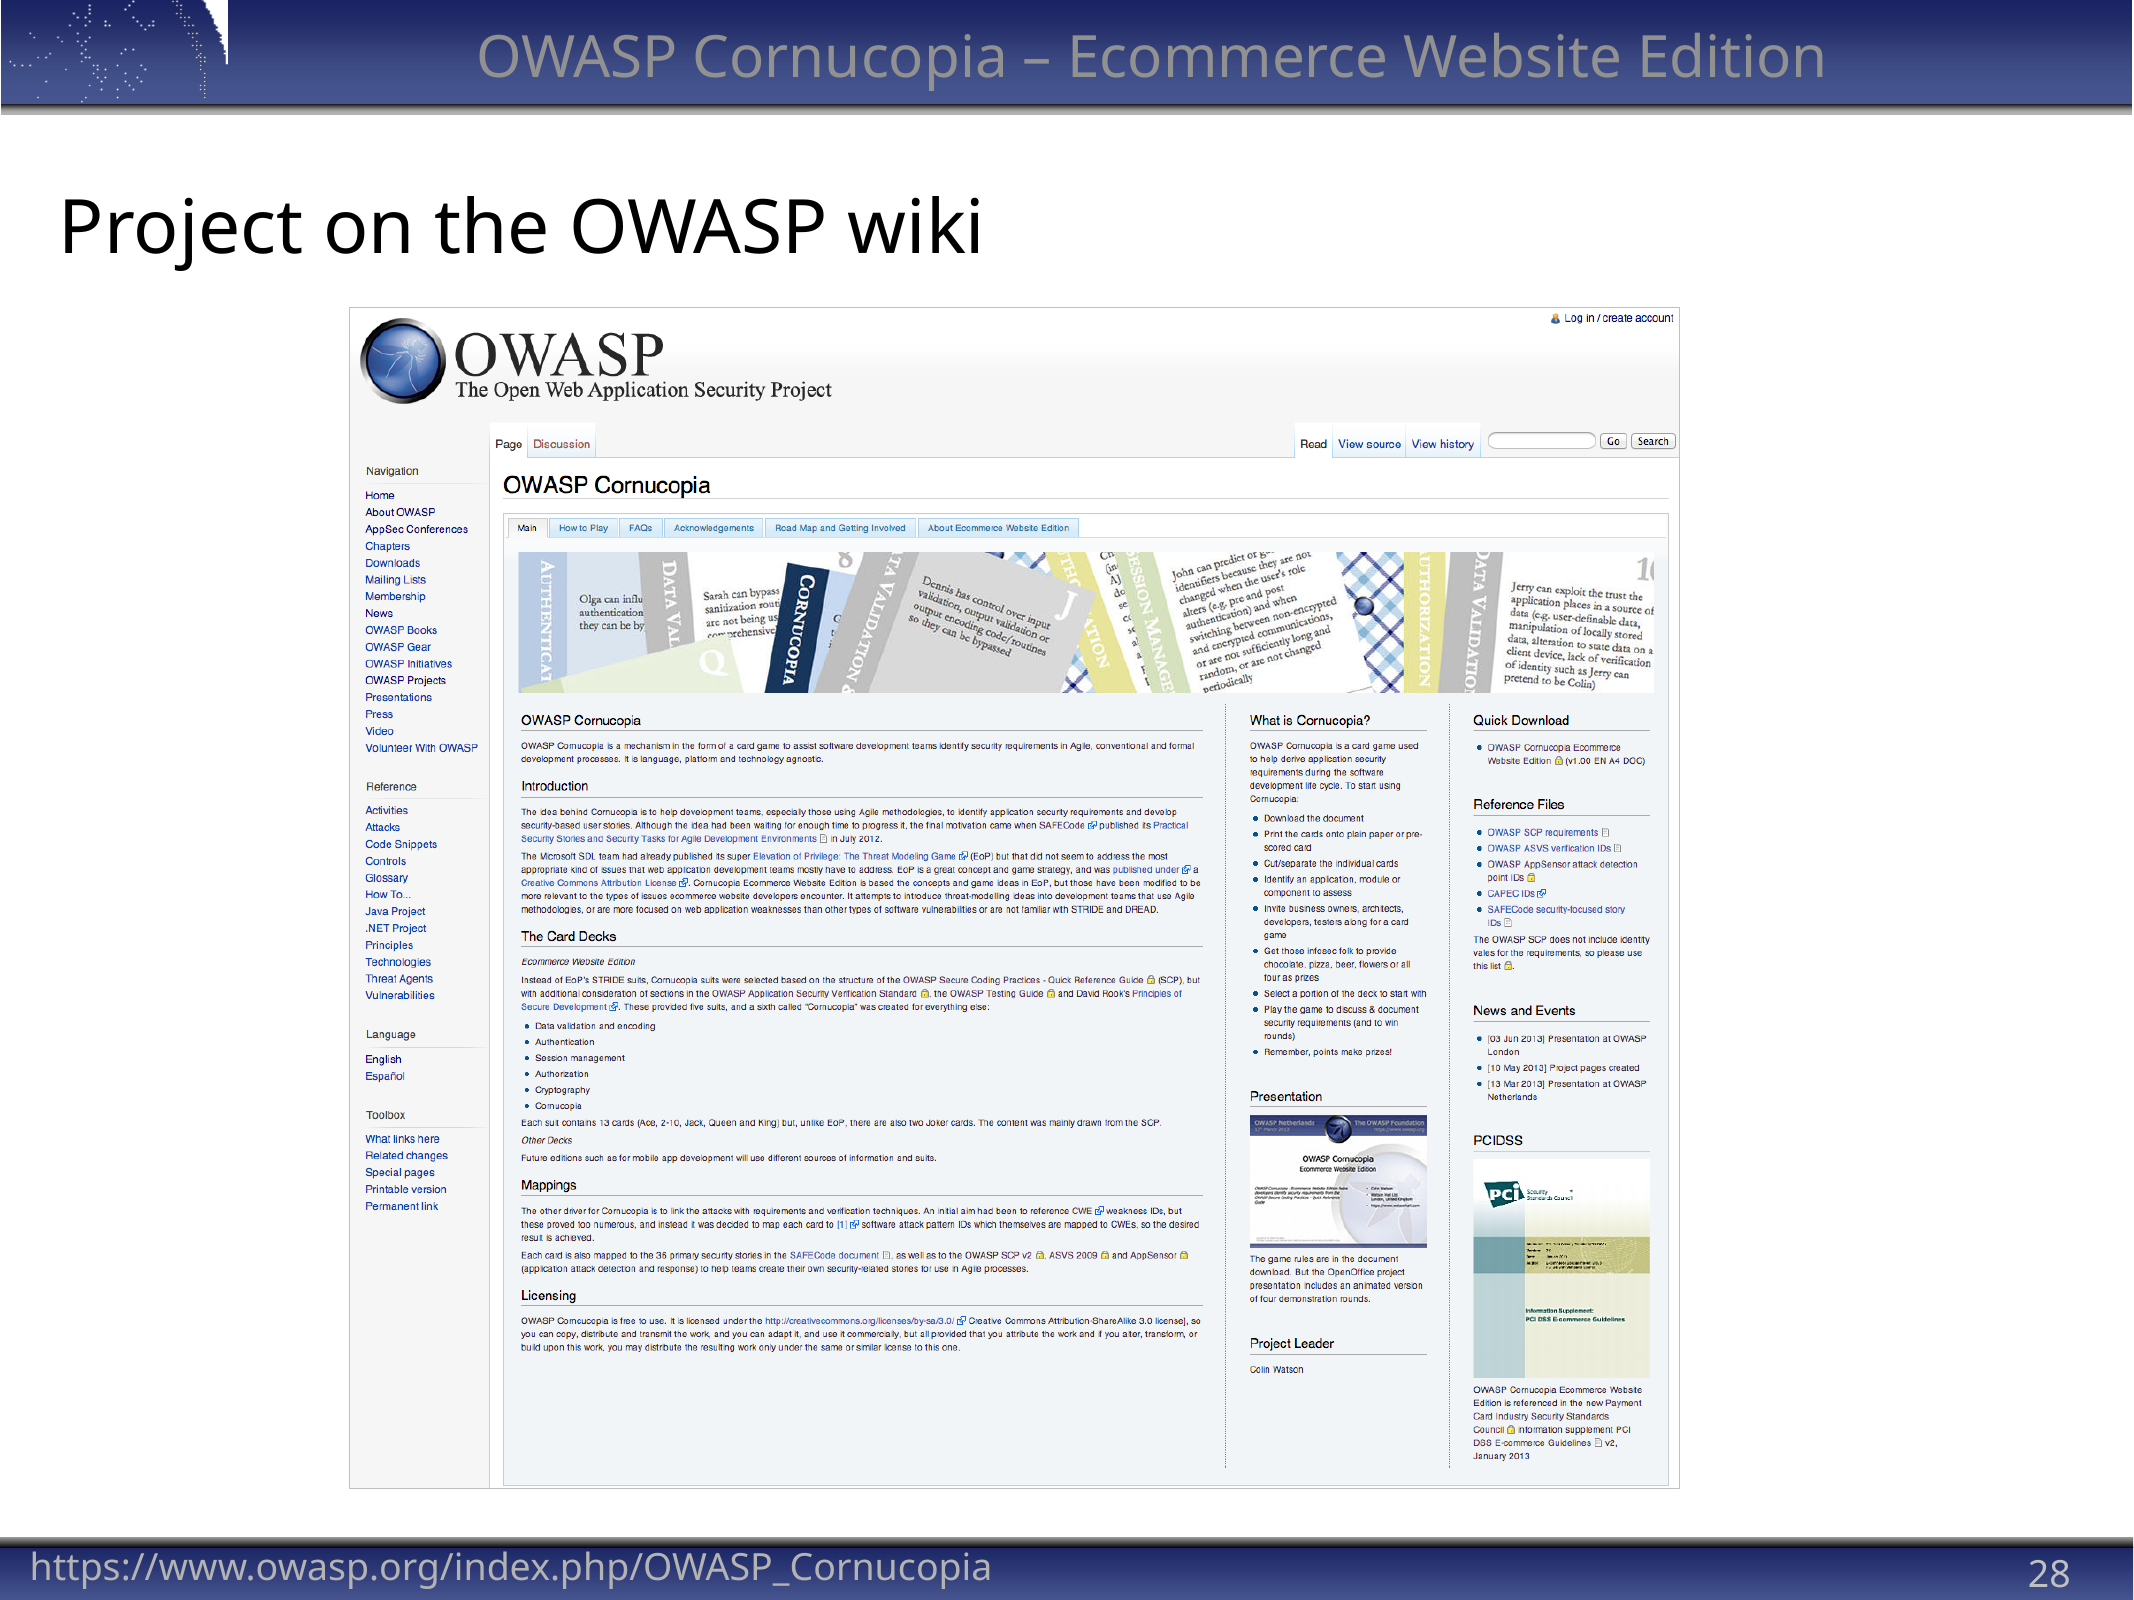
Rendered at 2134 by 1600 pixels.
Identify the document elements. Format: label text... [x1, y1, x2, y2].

picture [350, 307, 1680, 1489]
title Project on the OWASP wiki [58, 124, 2126, 325]
list https://www.owasp.org/index.php/OWASP_Cornucopia [29, 1540, 2038, 1600]
